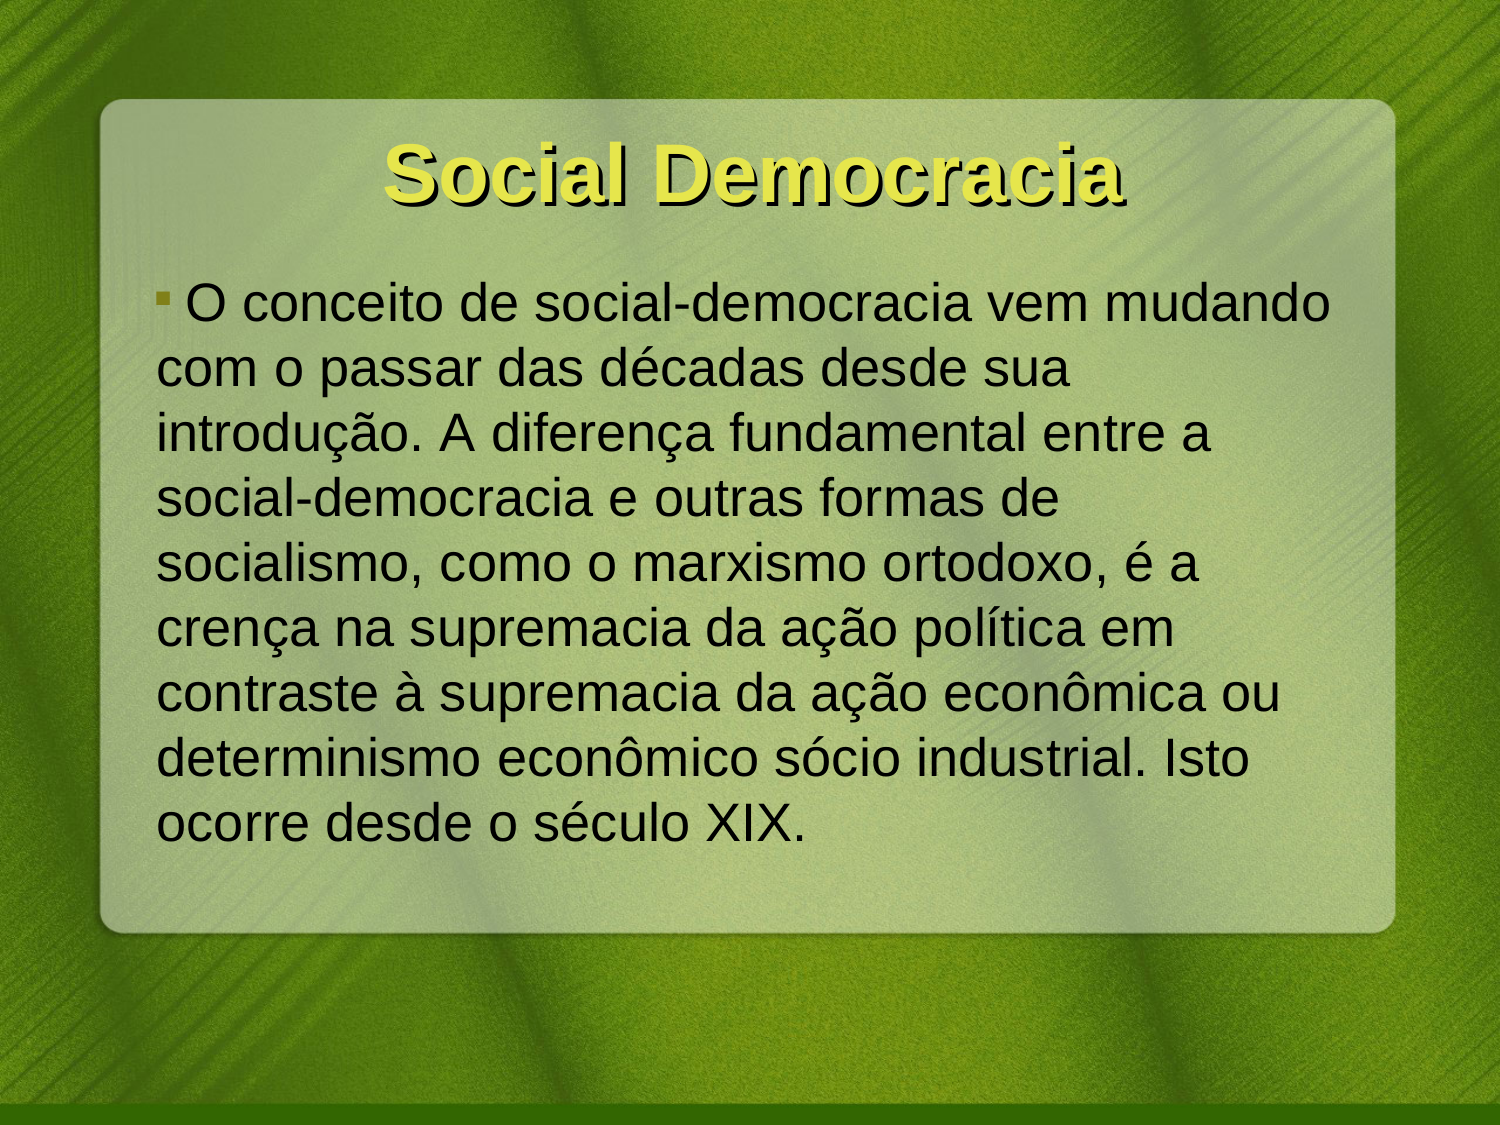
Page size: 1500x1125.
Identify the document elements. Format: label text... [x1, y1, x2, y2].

picture [0, 0, 1500, 1125]
text_box Social Democracia [147, 112, 1359, 228]
text_box O conceito de social-democracia vem mudando com o passar das décadas desde sua introdução. A diferença fundamental entre a social-democracia e outras formas de socialismo, como o marxismo ortodoxo, é a crença na supremacia da ação política em contraste à supremacia da ação econômica ou determinismo econômico sócio industrial. Isto ocorre desde o século XIX. [141, 259, 1353, 860]
